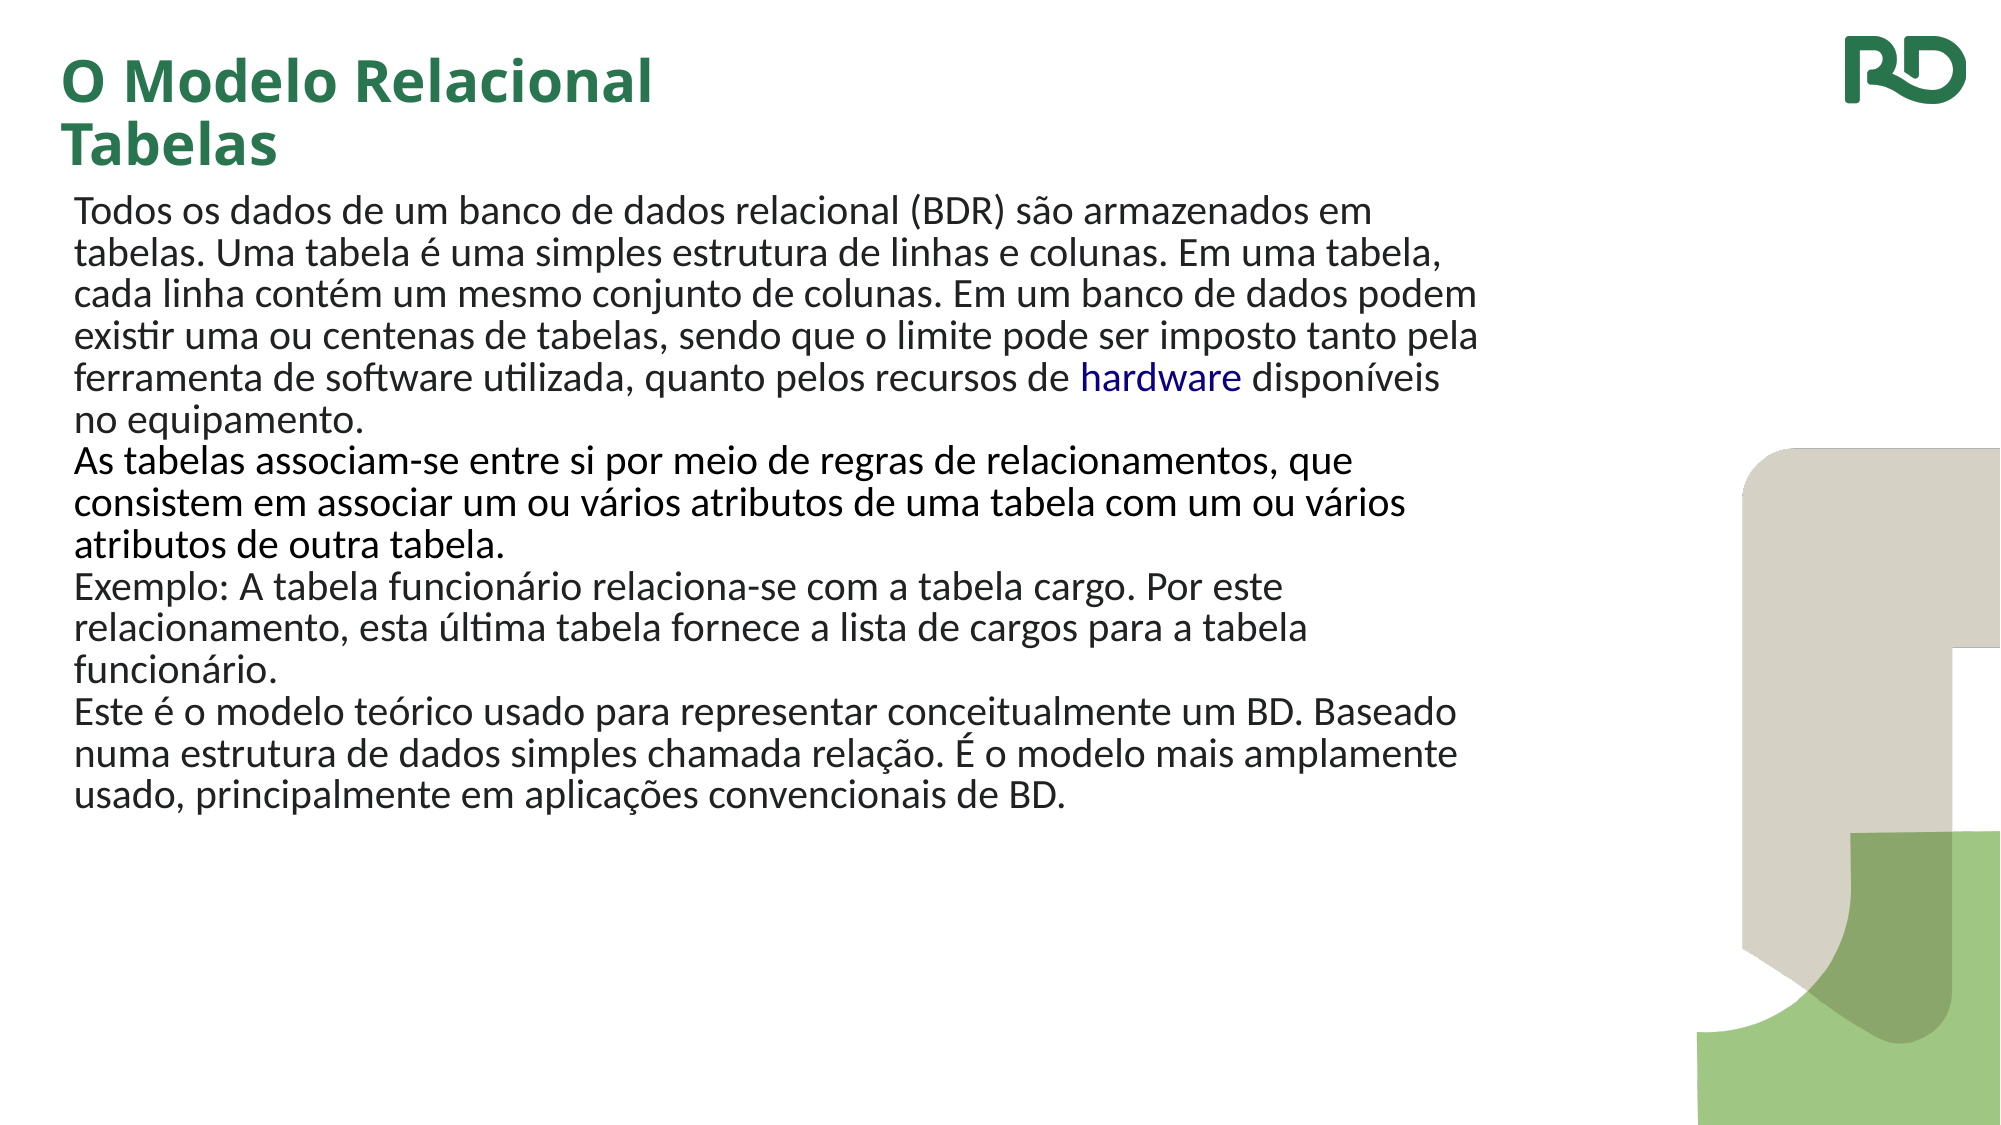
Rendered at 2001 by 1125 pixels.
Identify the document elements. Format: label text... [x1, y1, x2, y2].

text_box O Modelo Relacional Tabelas [45, 45, 1489, 193]
text_box Todos os dados de um banco de dados relacional (BDR) são armazenados em tabelas. Uma tabela é uma simples estrutura de linhas e colunas. Em uma tabela, cada linha contém um mesmo conjunto de colunas. Em um banco de dados podem existir uma ou centenas de tabelas, sendo que o limite pode ser imposto tanto pela ferramenta de software utilizada, quanto pelos recursos de hardware disponíveis no equipamento. As tabelas associam-se entre si por meio de regras de relacionamentos, que consistem em associar um ou vários atributos de uma tabela com um ou vários atributos de outra tabela. Exemplo: A tabela funcionário relaciona-se com a tabela cargo. Por este relacionamento, esta última tabela fornece a lista de cargos para a tabela funcionário. Este é o modelo teórico usado para representar conceitualmente um BD. Baseado numa estrutura de dados simples chamada relação. É o modelo mais amplamente usado, principalmente em aplicações convencionais de BD. [59, 185, 1501, 827]
picture [1683, 416, 2000, 1125]
